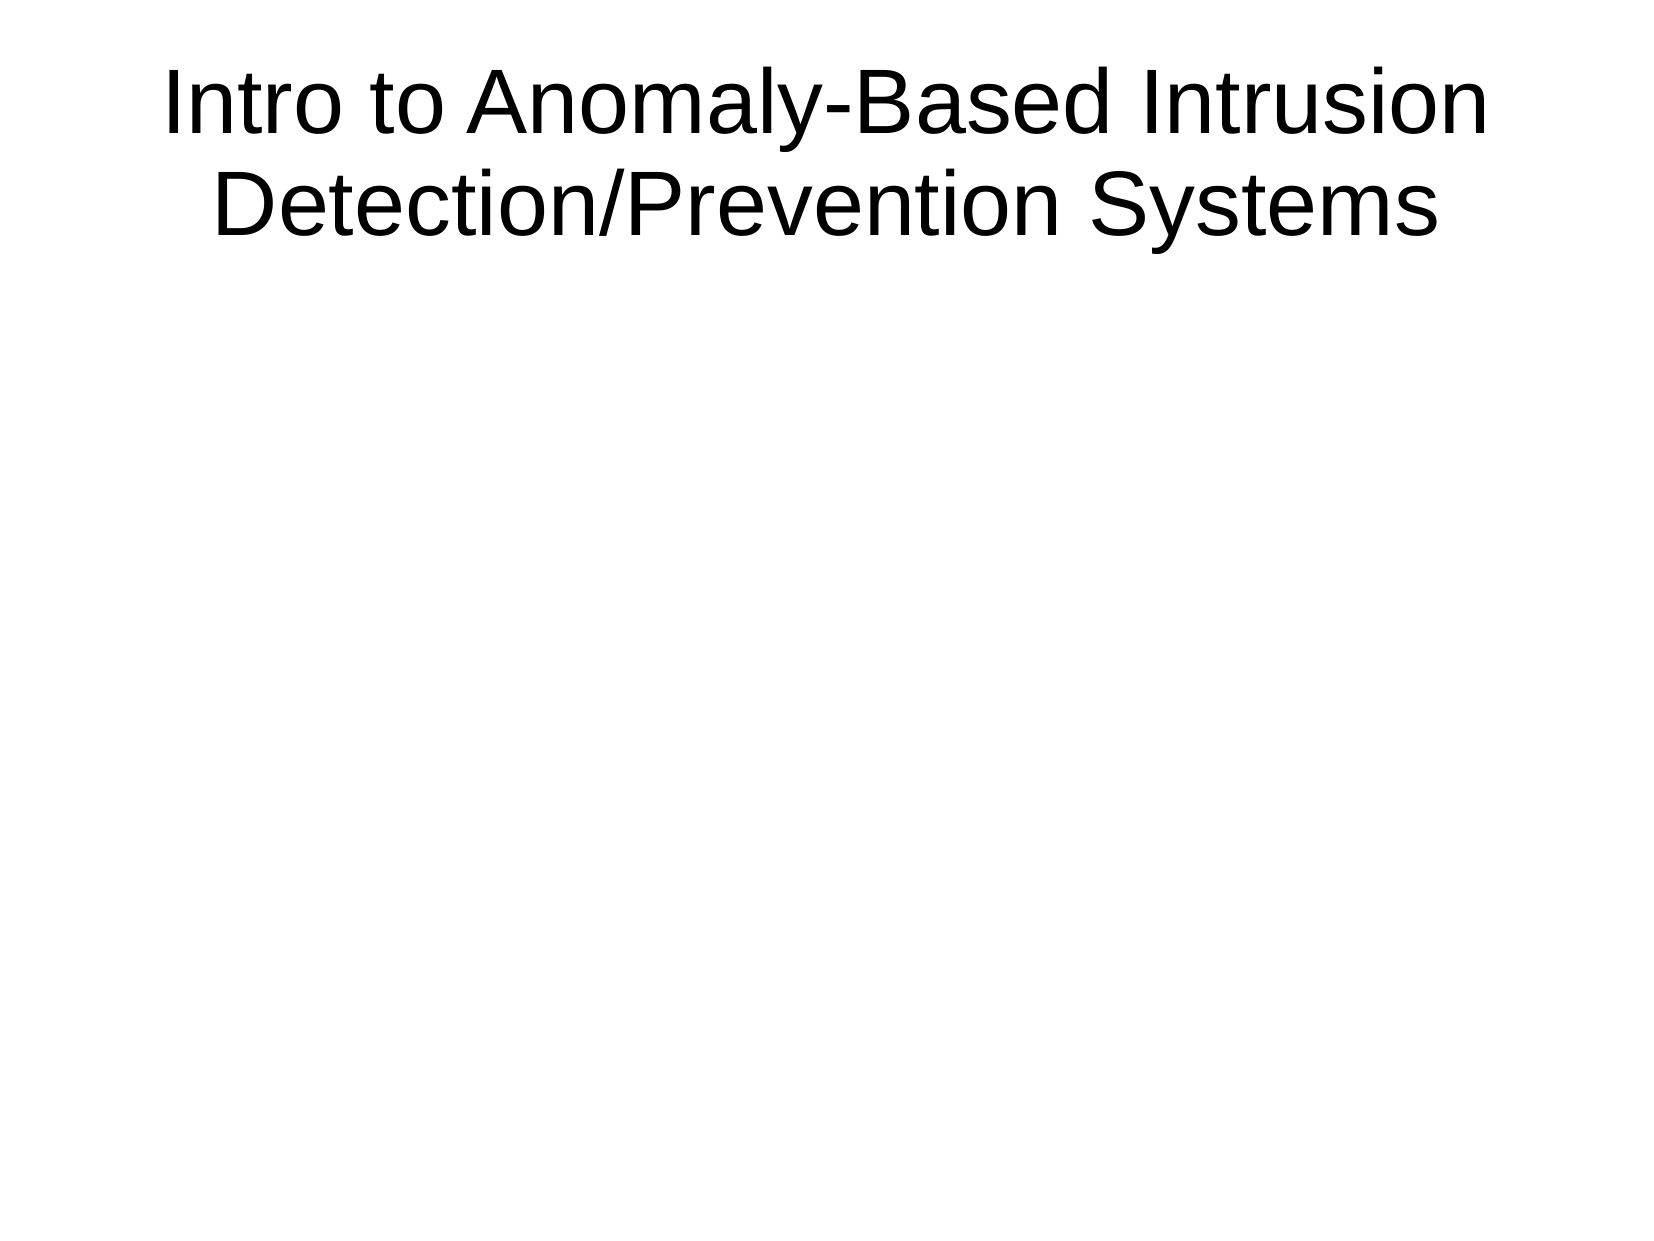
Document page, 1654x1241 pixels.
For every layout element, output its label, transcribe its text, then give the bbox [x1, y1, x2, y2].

title Intro to Anomaly-Based Intrusion Detection/Prevention Systems [82, 49, 1571, 257]
